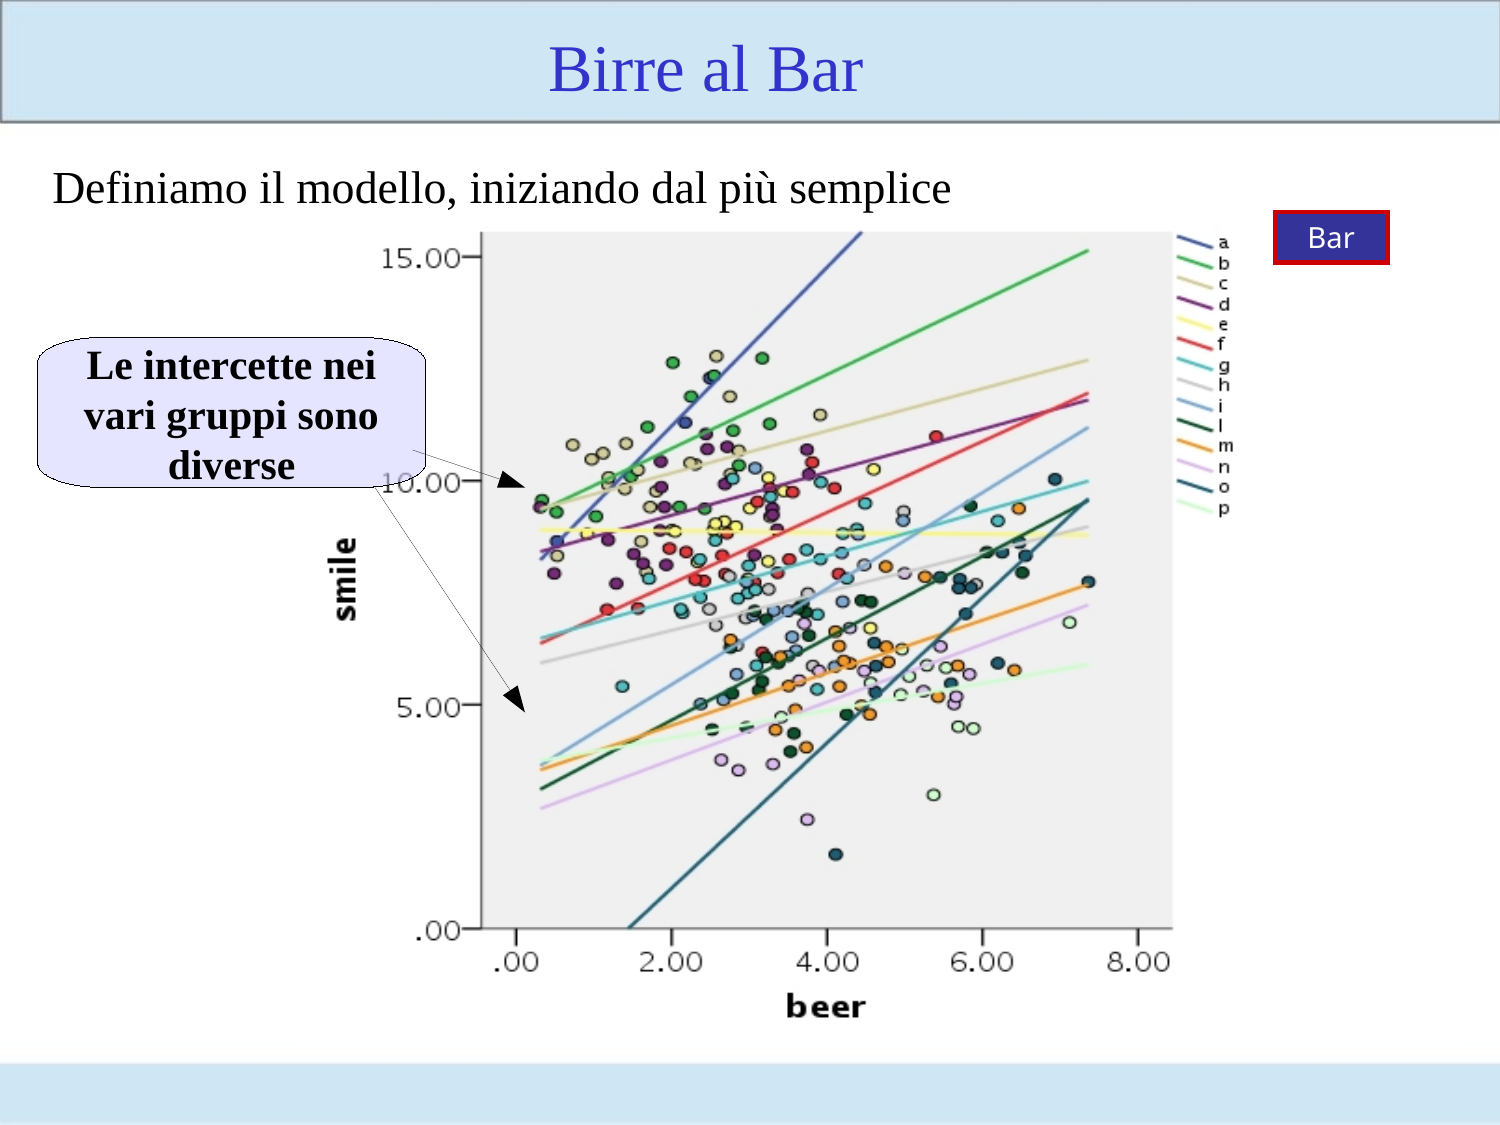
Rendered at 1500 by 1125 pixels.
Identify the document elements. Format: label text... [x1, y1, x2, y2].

text_box Bar [1274, 212, 1388, 263]
picture [0, 0, 1500, 1125]
title Birre al Bar [174, 17, 1238, 113]
text_box Definiamo il modello, iniziando dal più semplice [37, 116, 1426, 221]
text_box Le intercette nei vari gruppi sono diverse [37, 337, 426, 488]
